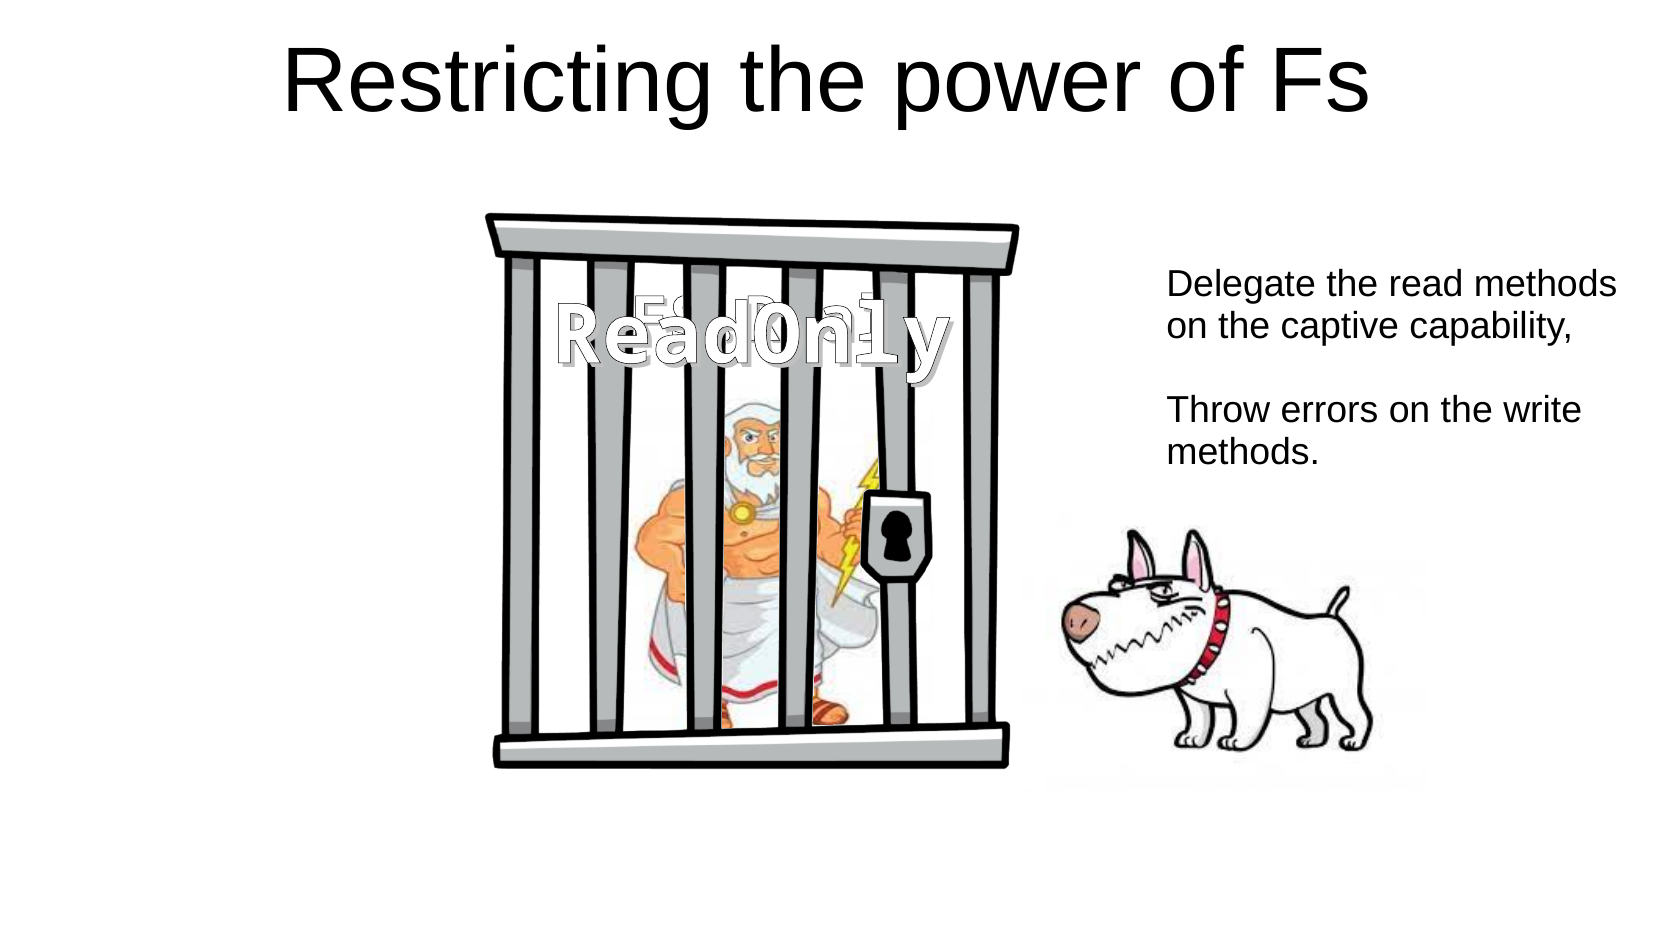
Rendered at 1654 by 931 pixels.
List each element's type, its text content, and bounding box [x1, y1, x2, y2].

picture [1021, 488, 1428, 792]
picture [484, 212, 1020, 774]
title Restricting the power of Fs [82, 0, 1571, 182]
text_box Delegate the read methods on the captive capability, Throw errors on the write methods. [1151, 255, 1654, 768]
